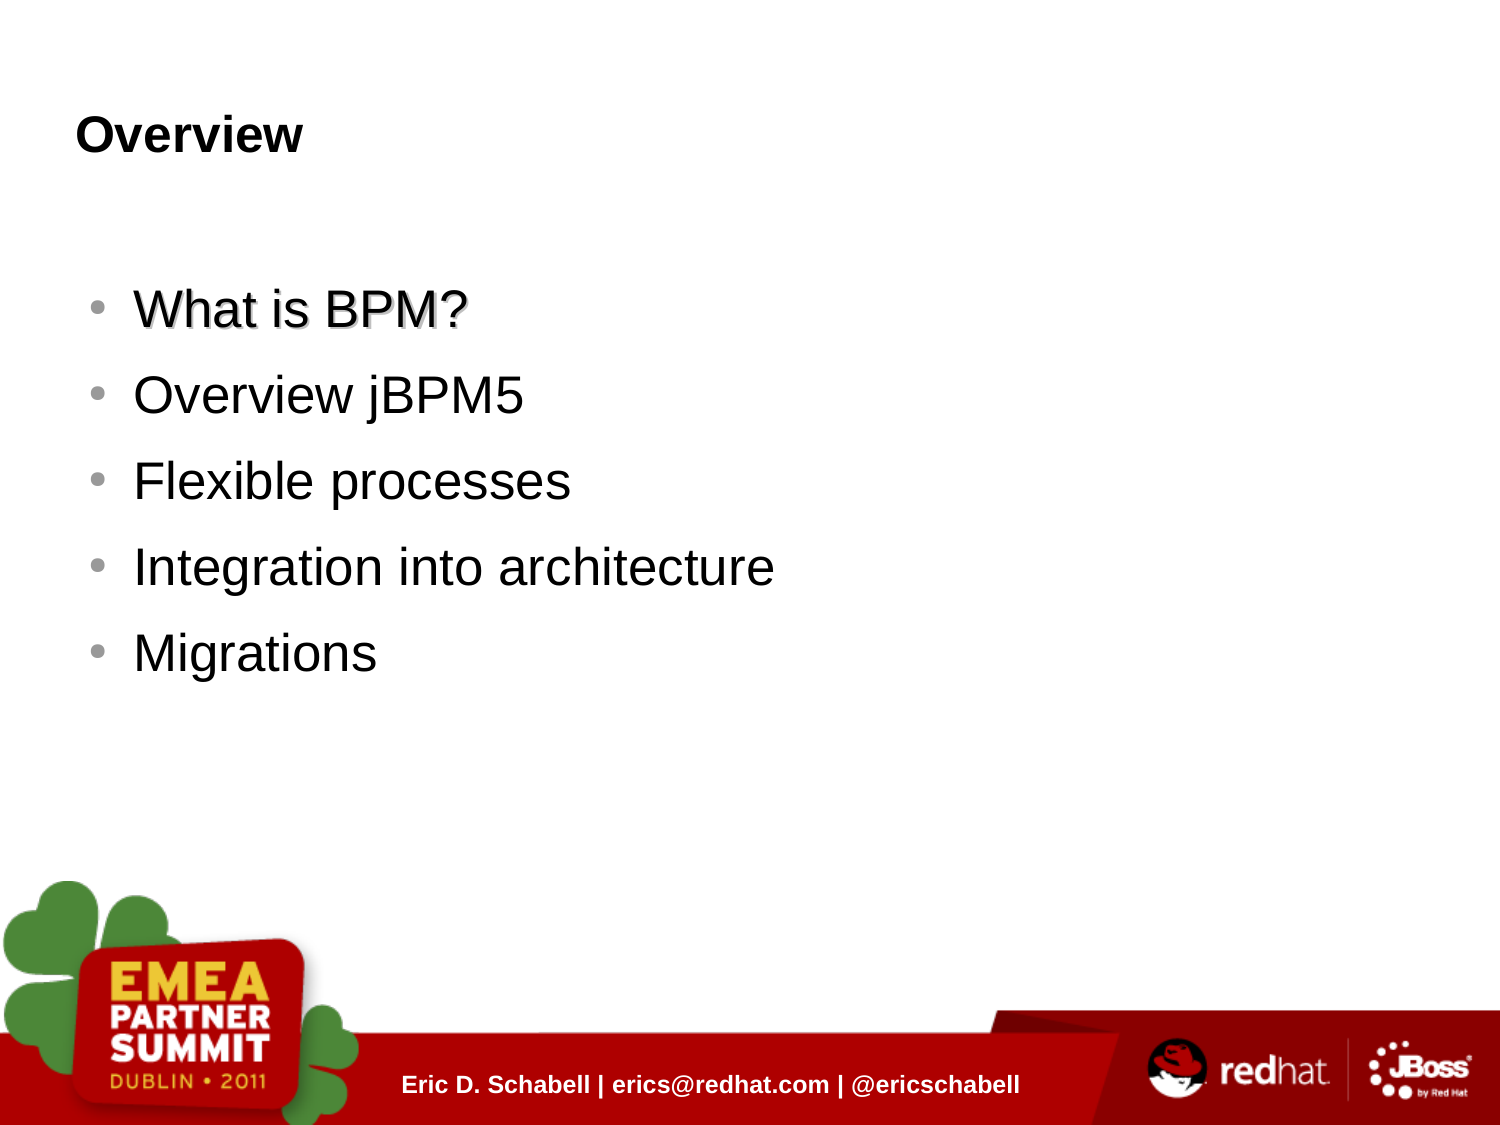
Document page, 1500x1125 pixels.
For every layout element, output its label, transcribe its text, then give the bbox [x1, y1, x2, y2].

picture [0, 881, 1500, 1125]
list What is BPM? Overview jBPM5 Flexible processes Integration into architecture Migrations [73, 279, 1424, 984]
title Overview [74, 50, 1425, 221]
